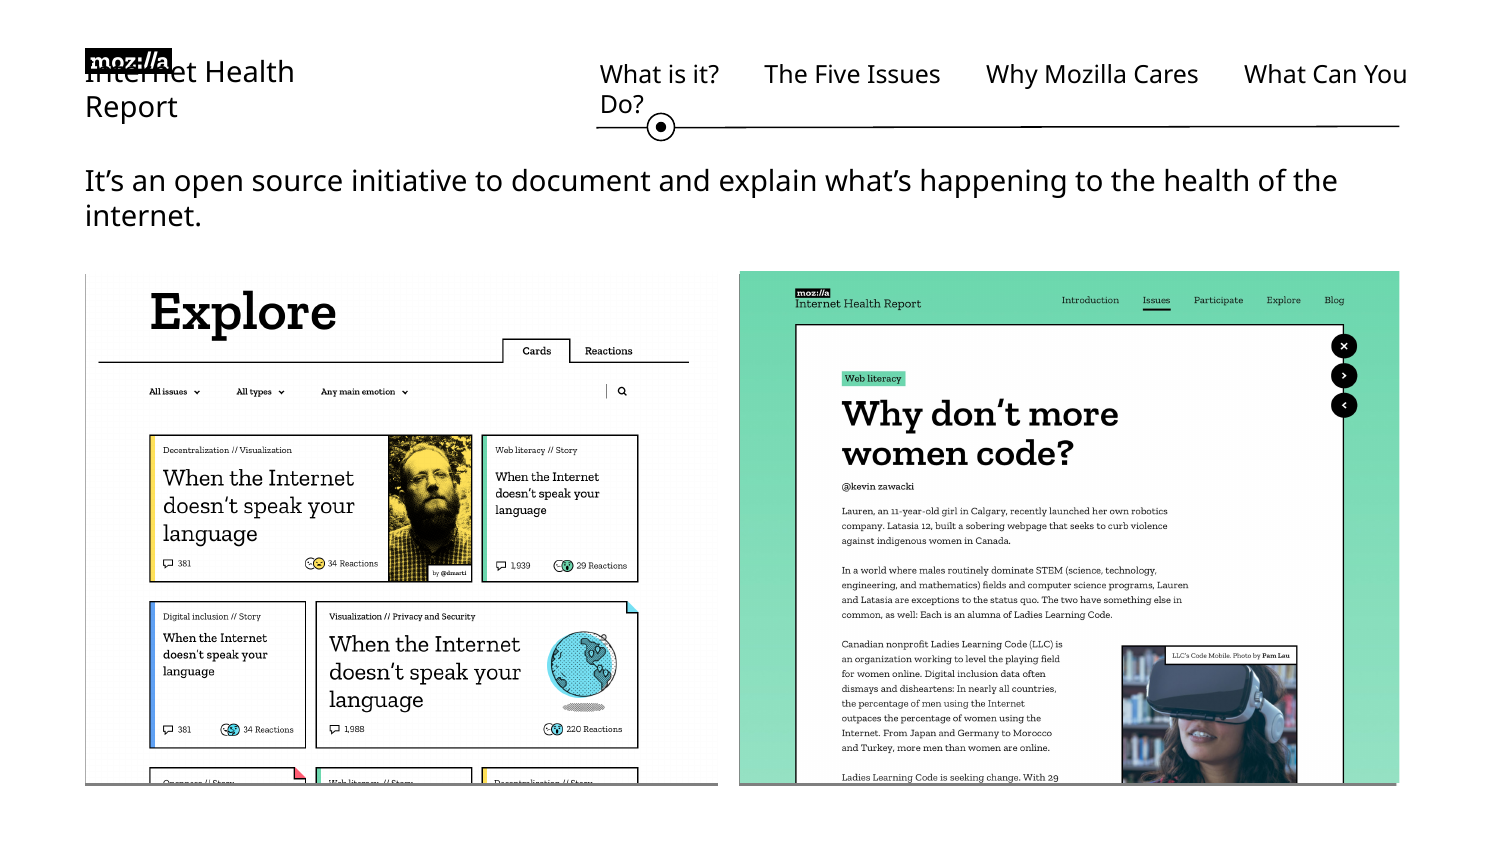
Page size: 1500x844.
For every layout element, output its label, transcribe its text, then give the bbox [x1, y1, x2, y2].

picture [739, 271, 1400, 783]
text_box Internet Health Report [69, 73, 399, 104]
picture [156, 68, 164, 73]
text_box What is it? The Five Issues Why Mozilla Cares What Can You Do? [584, 65, 1430, 111]
picture [127, 68, 135, 73]
text_box [647, 113, 675, 141]
picture [85, 271, 718, 783]
text_box It’s an open source initiative to document and explain what’s happening to the health of the internet. [69, 169, 1400, 225]
picture [99, 68, 107, 73]
picture [85, 48, 172, 73]
